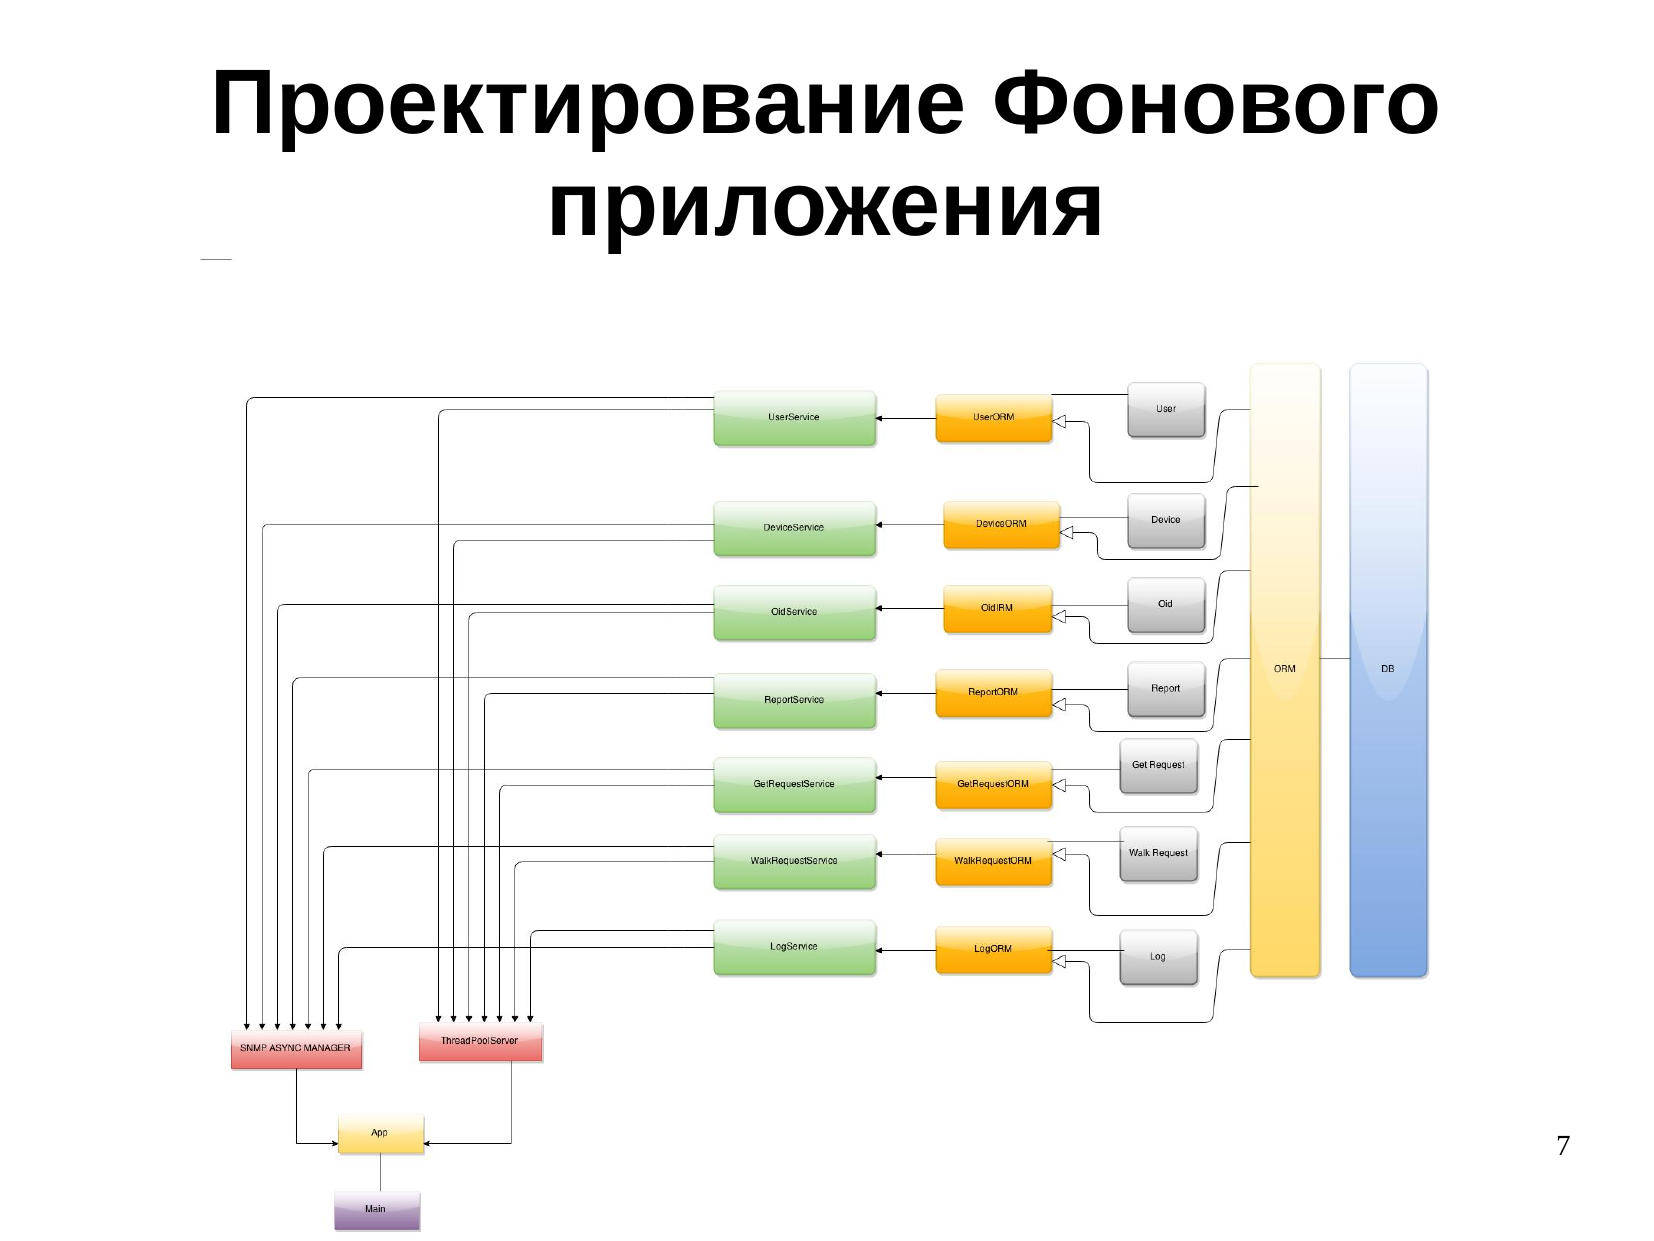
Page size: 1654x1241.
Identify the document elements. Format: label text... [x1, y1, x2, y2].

title Проектирование Фонового приложения [82, 49, 1571, 257]
picture [200, 256, 1430, 1234]
